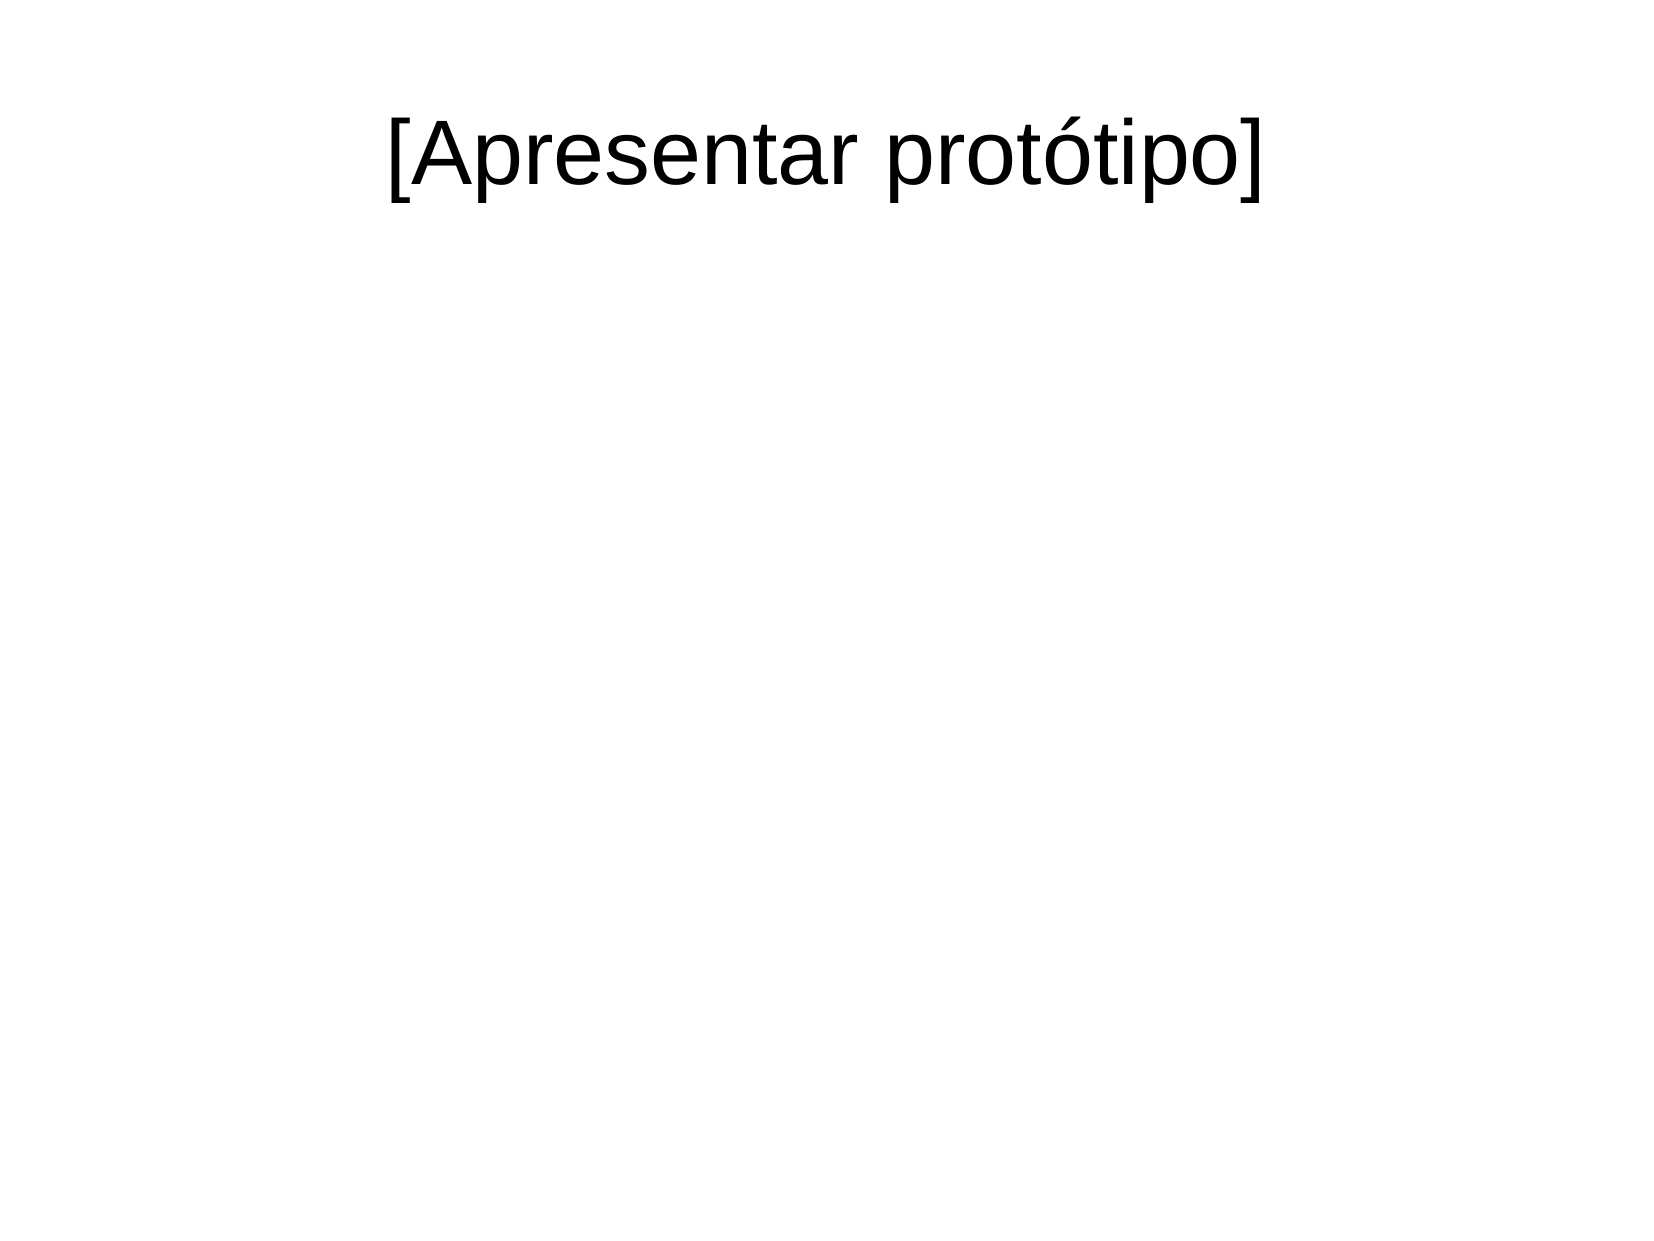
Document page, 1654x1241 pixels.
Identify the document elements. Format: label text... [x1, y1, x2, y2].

title [Apresentar protótipo] [82, 49, 1571, 257]
